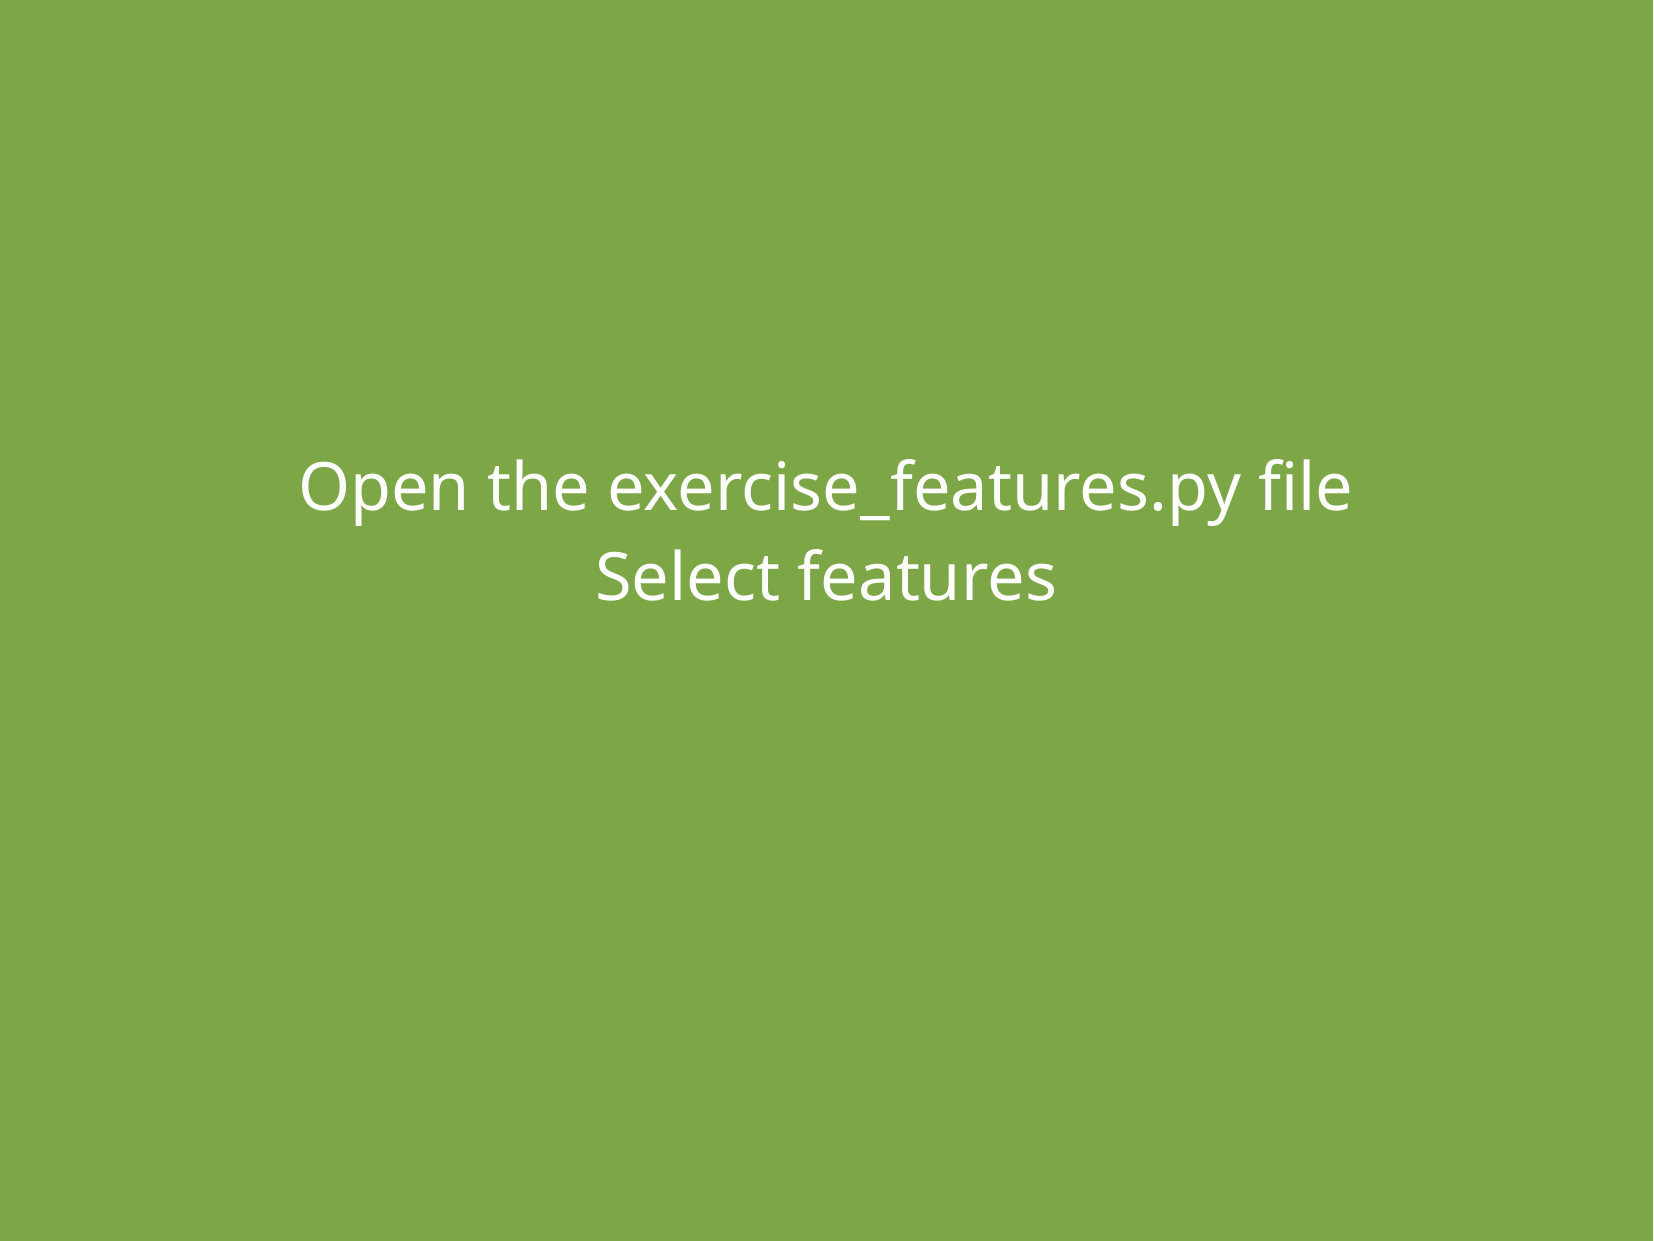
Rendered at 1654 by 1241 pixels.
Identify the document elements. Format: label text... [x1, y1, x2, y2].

subtitle Open the exercise_features.py file Select features [82, 49, 1571, 1010]
